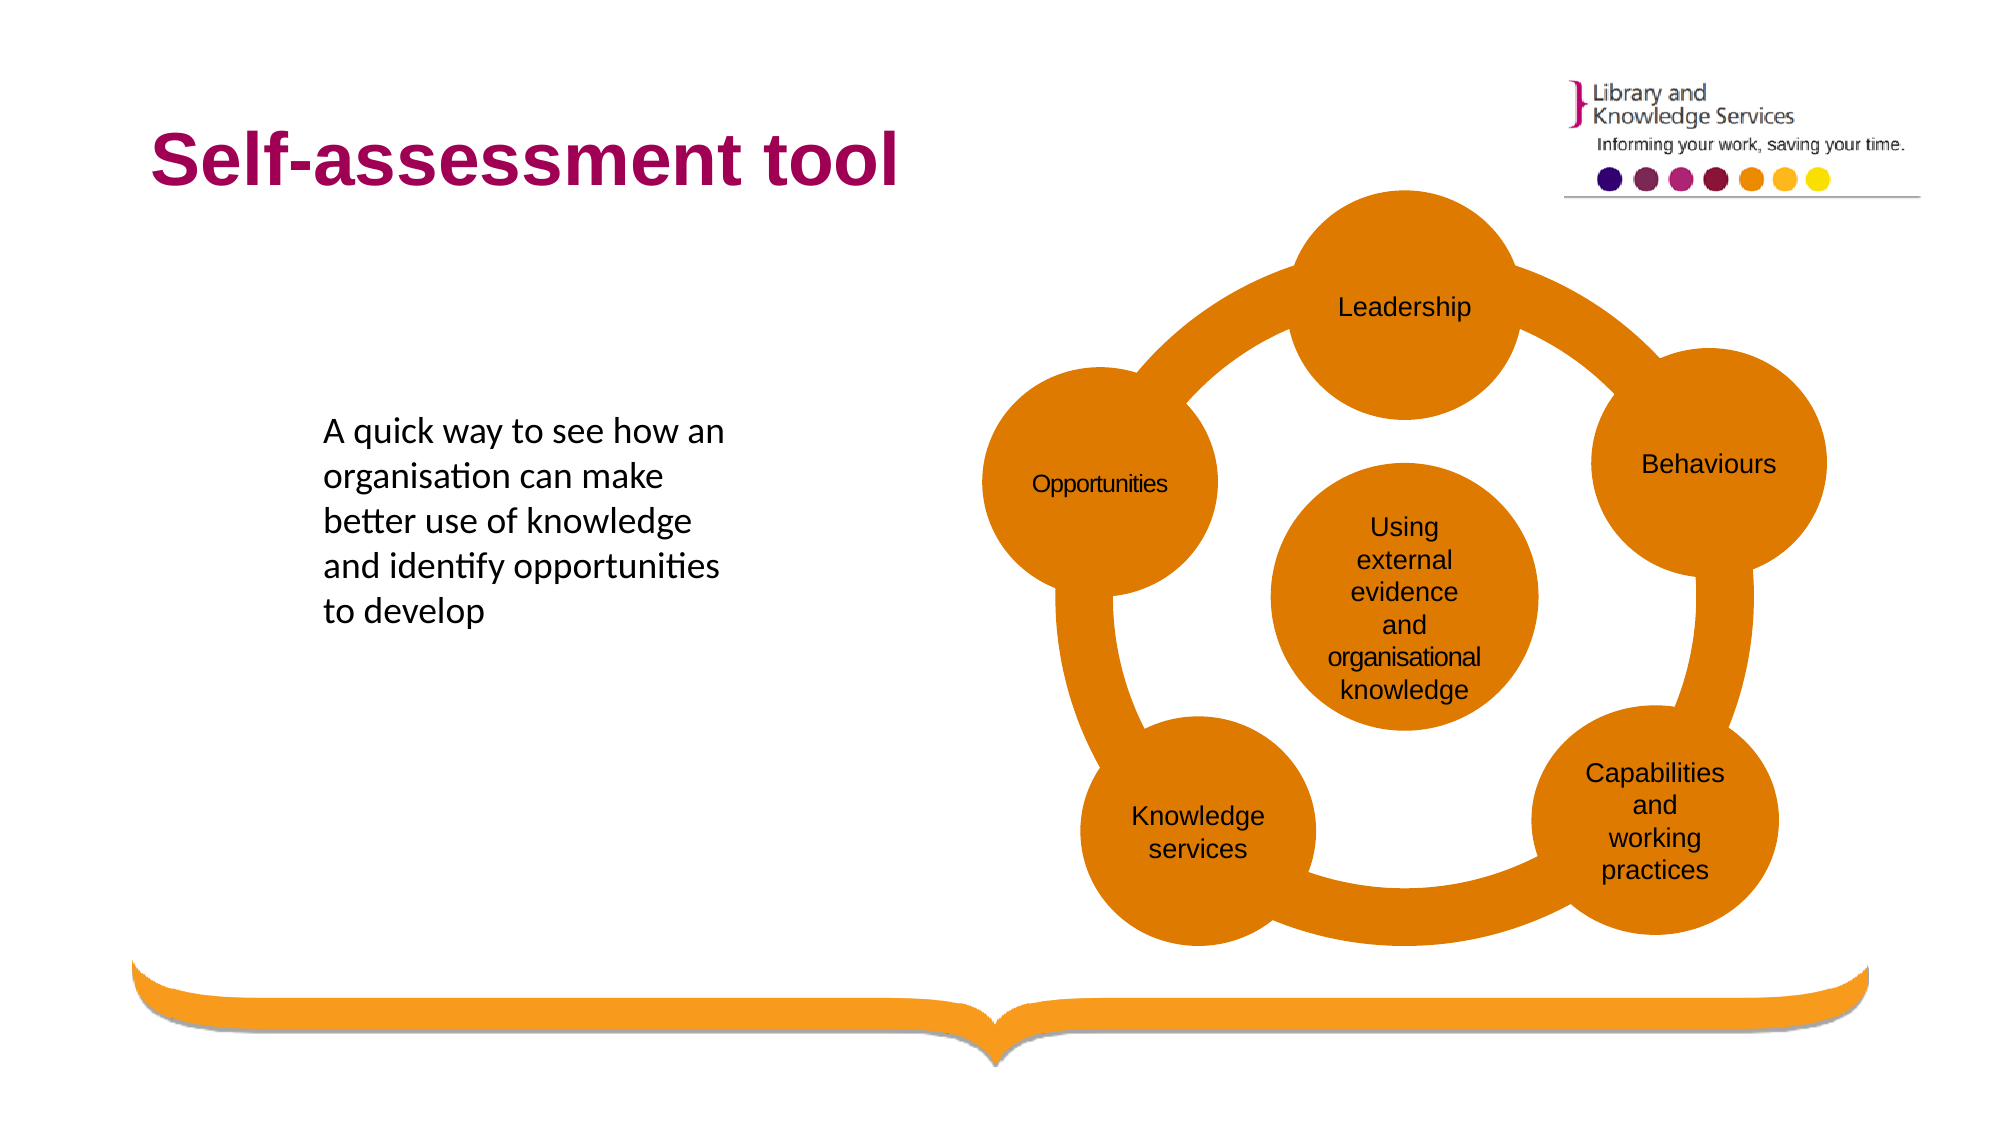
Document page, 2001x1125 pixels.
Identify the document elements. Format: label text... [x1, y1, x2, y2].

title Self-assessment tool [0, 62, 1096, 210]
picture [1564, 76, 1923, 196]
text_box [1137, 265, 1293, 403]
text_box [1273, 856, 1570, 947]
text_box Capabilities and working practices [1531, 705, 1779, 935]
text_box [1674, 570, 1754, 727]
text_box Behaviours [1591, 348, 1827, 578]
text_box Using external evidence and organisational knowledge [1270, 462, 1539, 731]
text_box [1055, 589, 1145, 767]
text_box [1516, 265, 1660, 394]
picture [132, 959, 1868, 1063]
text_box Leadership [1286, 190, 1523, 420]
text_box A quick way to see how an organisation can make better use of knowledge and identify opportunities to develop [308, 398, 744, 641]
text_box Knowledge services [1080, 716, 1317, 946]
text_box Opportunities [982, 367, 1218, 597]
